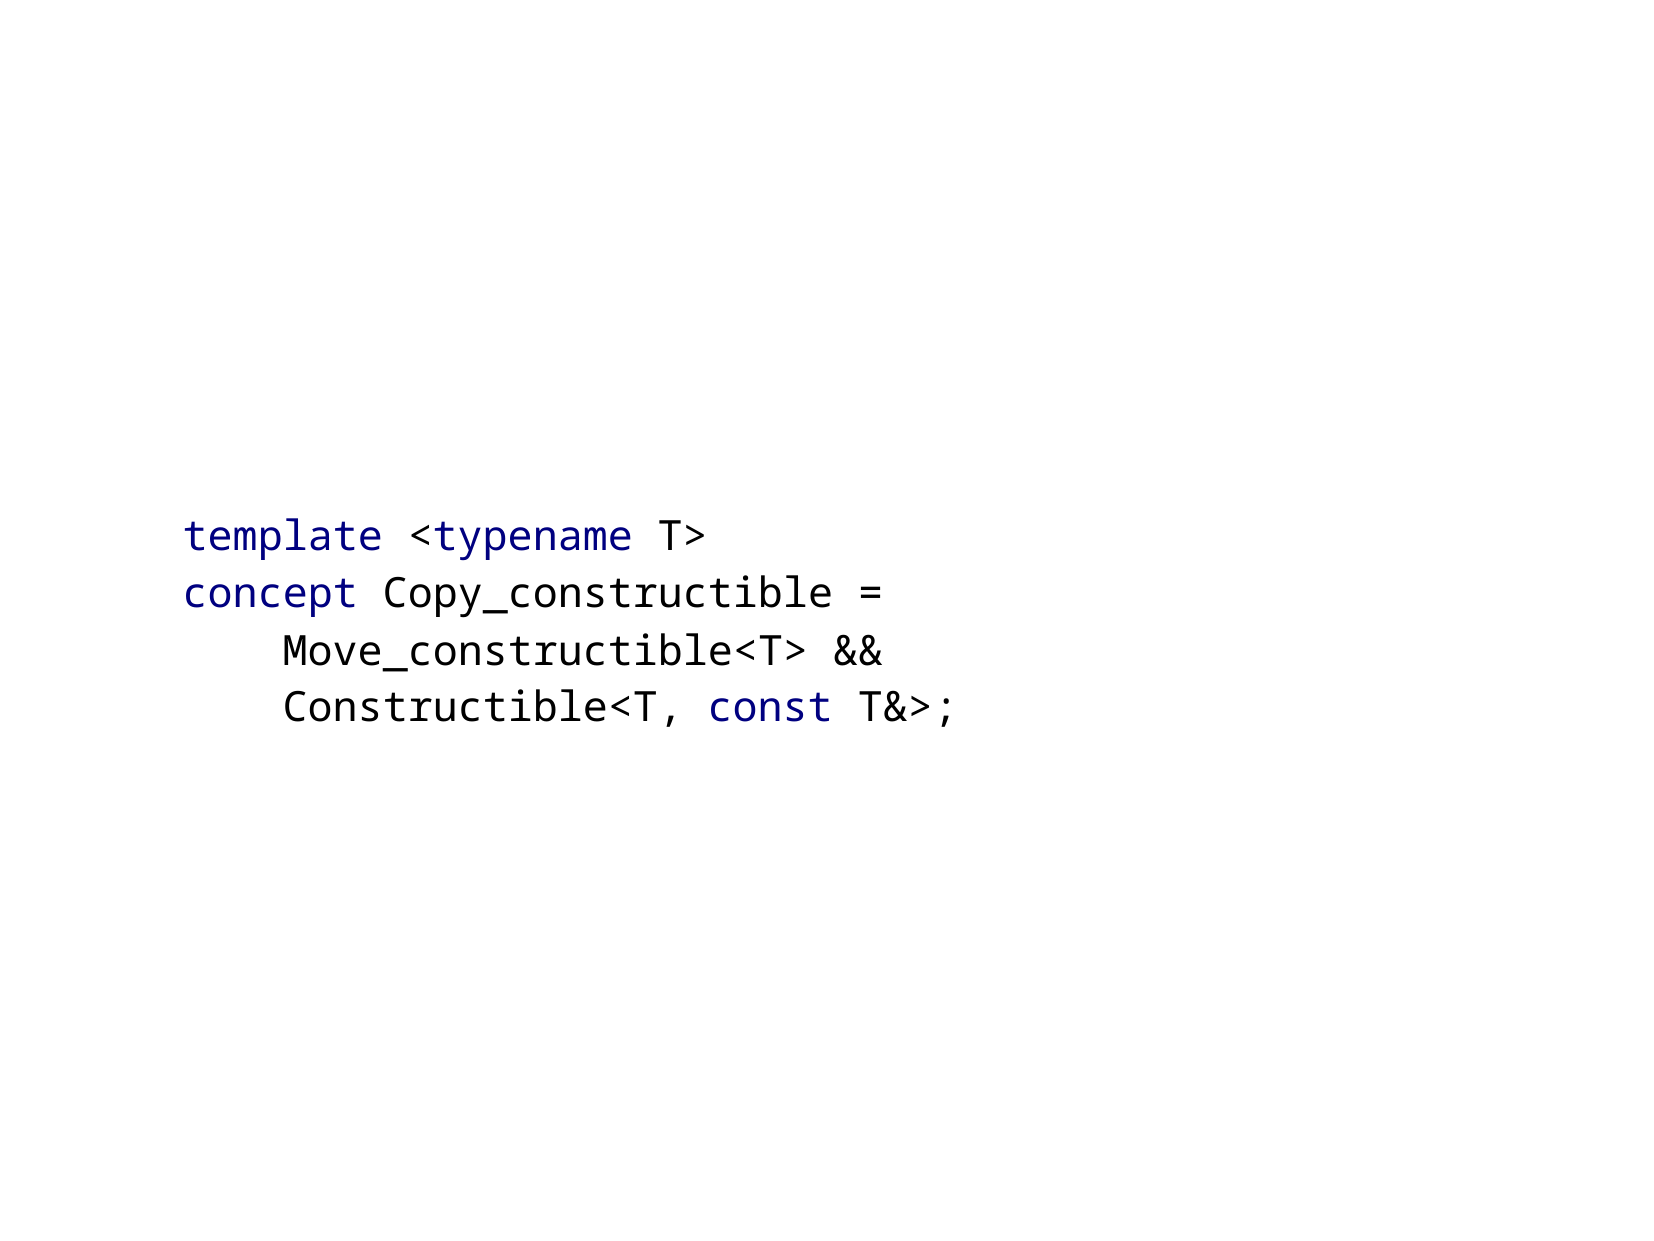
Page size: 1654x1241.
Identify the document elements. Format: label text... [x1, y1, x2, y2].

subtitle template <typename T> concept Copy_constructible = Move_constructible<T> && Constructible<T, const T&>; [82, 260, 1571, 980]
